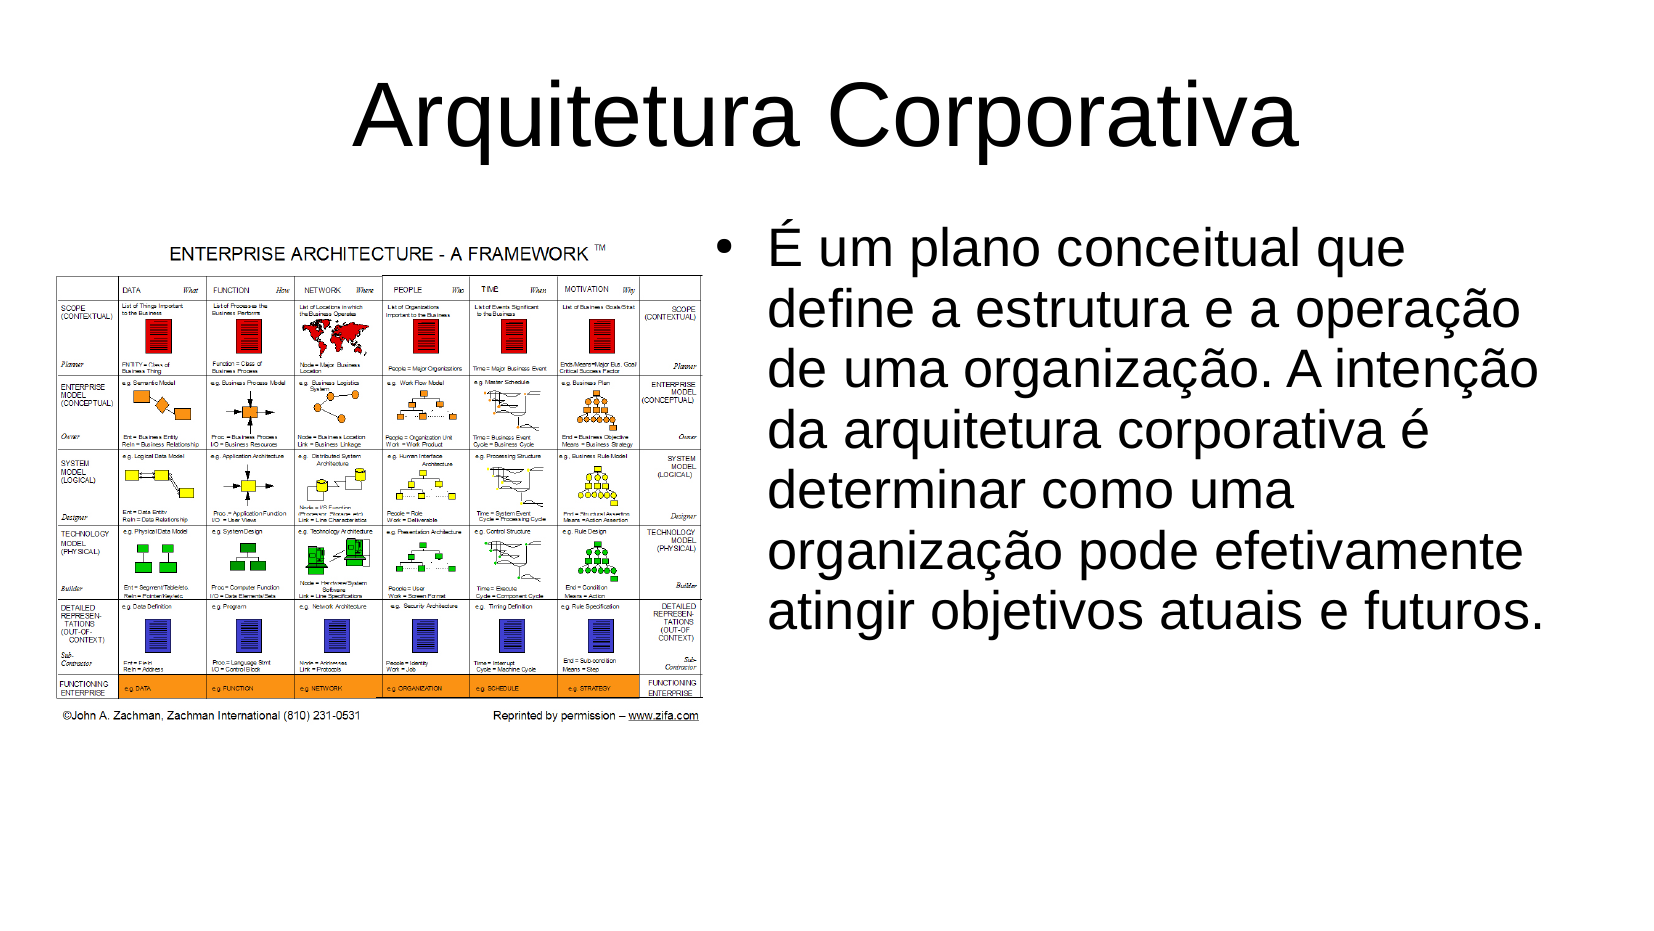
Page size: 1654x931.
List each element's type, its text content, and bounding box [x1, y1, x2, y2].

list É um plano conceitual que define a estrutura e a operação de uma organização. A intenção da arquitetura corporativa é determinar como uma organização pode efetivamente atingir objetivos atuais e futuros. [696, 217, 1571, 875]
picture [47, 236, 709, 729]
title Arquitetura Corporativa [82, 37, 1571, 193]
